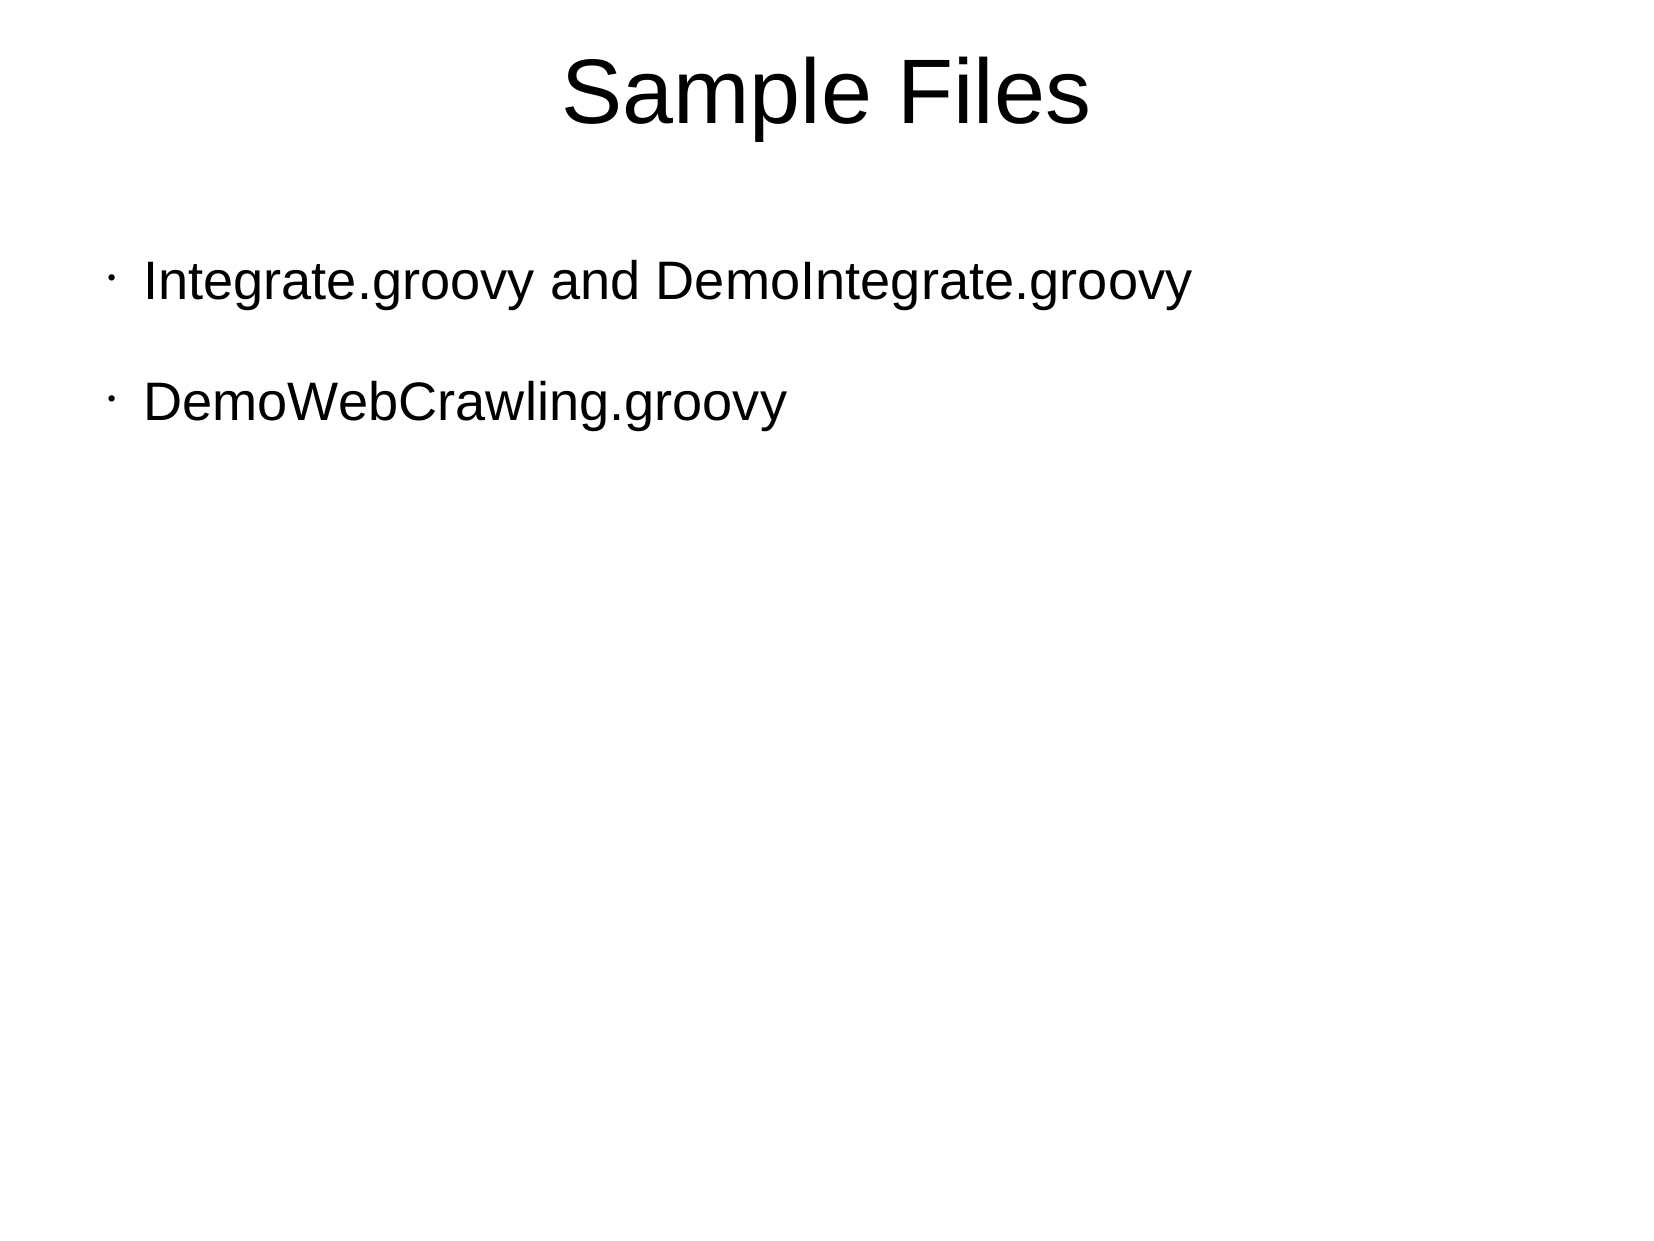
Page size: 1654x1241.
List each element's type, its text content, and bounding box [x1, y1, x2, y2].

text_box Integrate.groovy and DemoIntegrate.groovy DemoWebCrawling.groovy [90, 240, 1546, 527]
title Sample Files [82, 40, 1571, 144]
